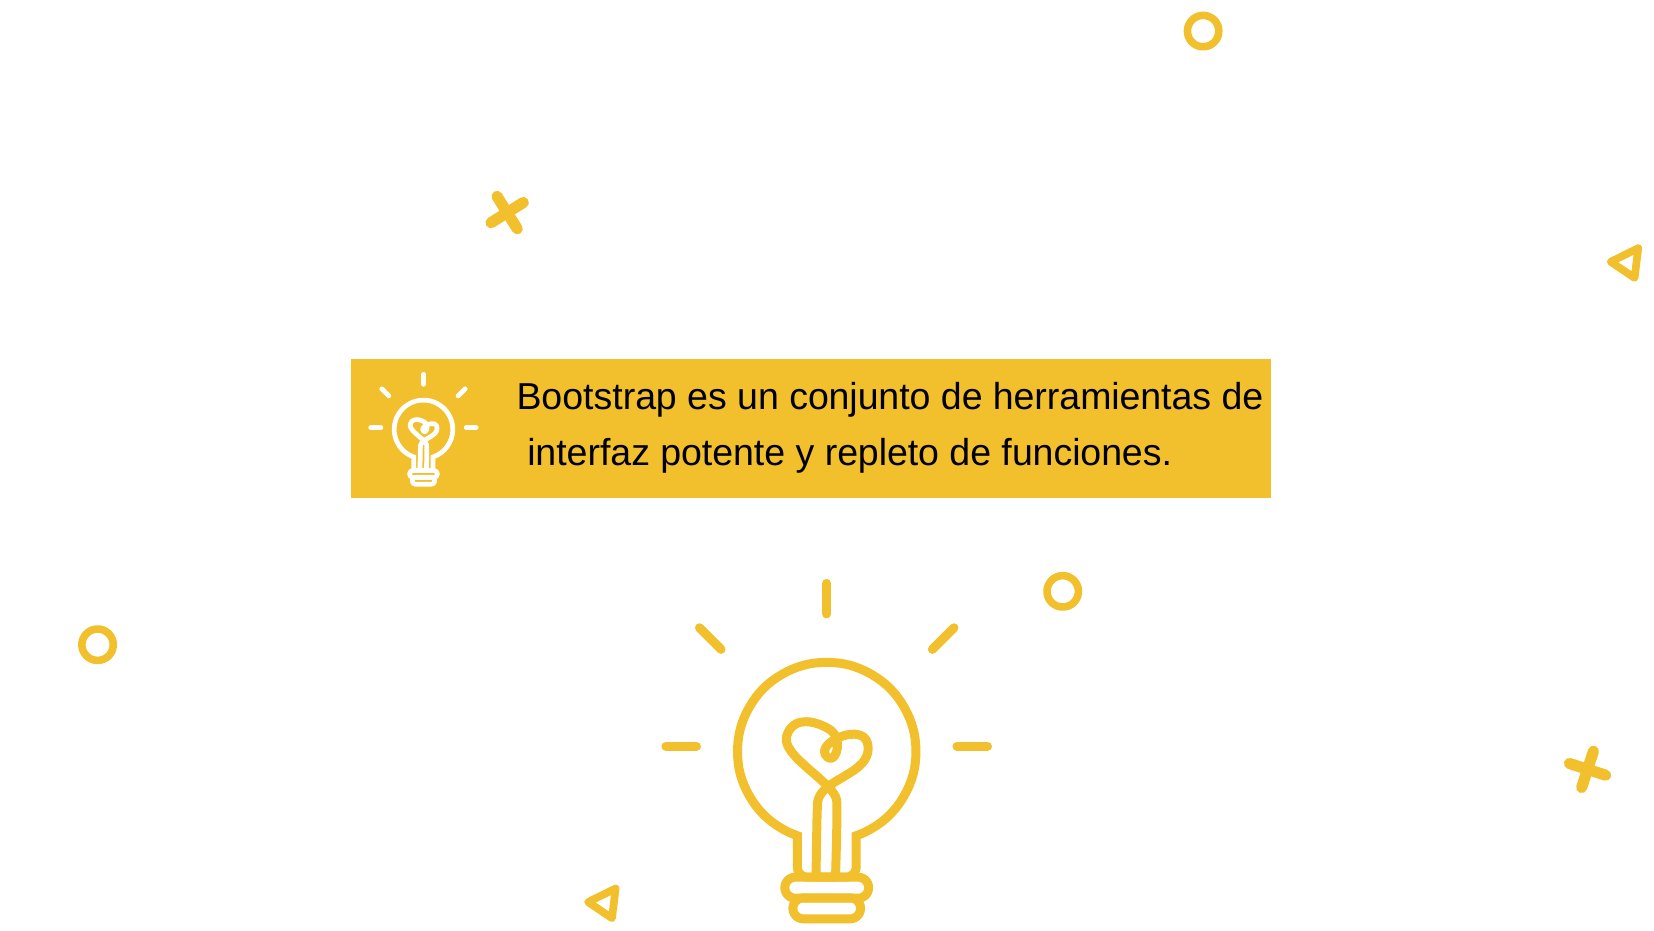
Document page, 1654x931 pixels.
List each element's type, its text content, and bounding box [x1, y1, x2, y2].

text_box Bootstrap es un conjunto de herramientas de interfaz potente y repleto de funciones. [501, 367, 1654, 543]
